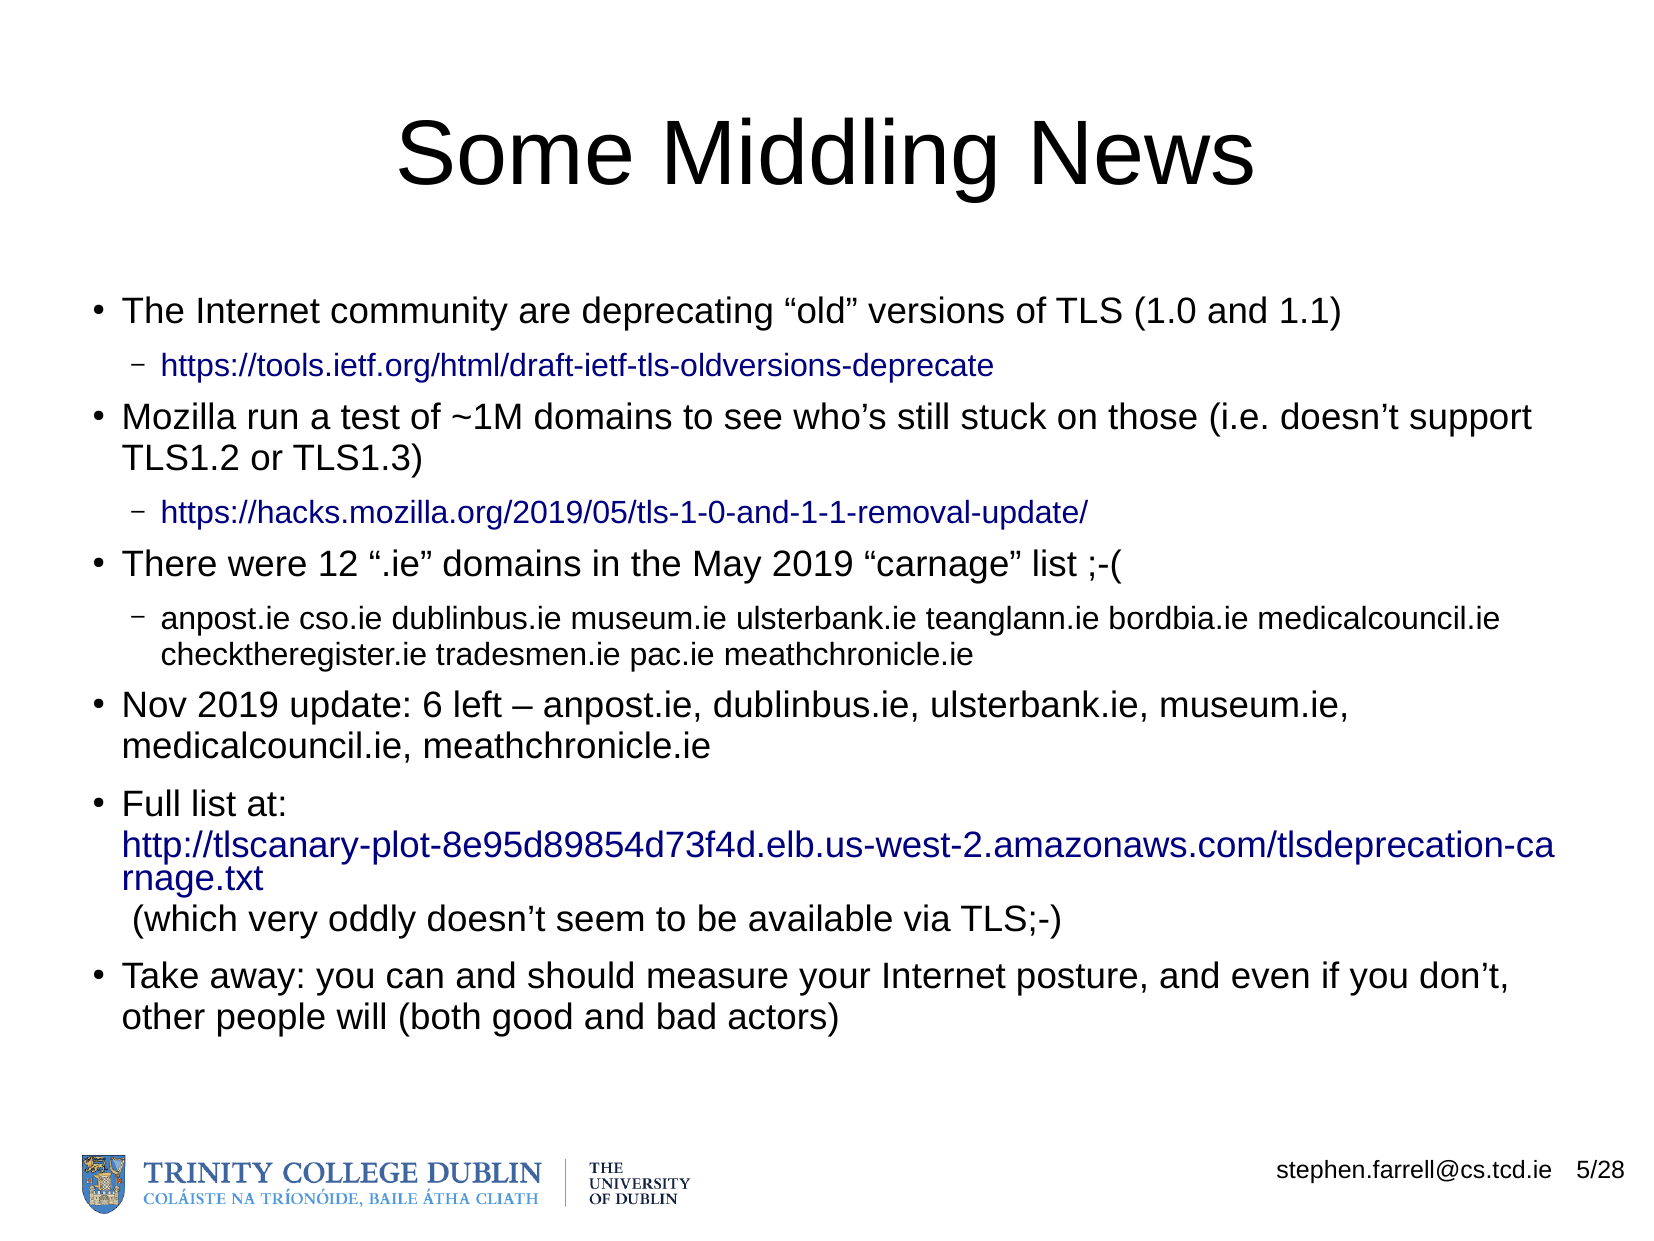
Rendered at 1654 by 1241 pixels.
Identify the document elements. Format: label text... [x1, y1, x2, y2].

list The Internet community are deprecating “old” versions of TLS (1.0 and 1.1) https://tools.ietf.org/html/draft-ietf-tls-oldversions-deprecate Mozilla run a test of ~1M domains to see who’s still stuck on those (i.e. doesn’t support TLS1.2 or TLS1.3) https://hacks.mozilla.org/2019/05/tls-1-0-and-1-1-removal-update/ There were 12 “.ie” domains in the May 2019 “carnage” list ;-( anpost.ie cso.ie dublinbus.ie museum.ie ulsterbank.ie teanglann.ie bordbia.ie medicalcouncil.ie checktheregister.ie tradesmen.ie pac.ie meathchronicle.ie Nov 2019 update: 6 left – anpost.ie, dublinbus.ie, ulsterbank.ie, museum.ie, medicalcouncil.ie, meathchronicle.ie Full list at: http://tlscanary-plot-8e95d89854d73f4d.elb.us-west-2.amazonaws.com/tlsdeprecation-carnage.txt (which very oddly doesn’t seem to be available via TLS;-) Take away: you can and should measure your Internet posture, and even if you don’t, other people will (both good and bad actors) [82, 290, 1571, 1010]
picture [82, 1155, 694, 1214]
title Some Middling News [82, 49, 1571, 257]
